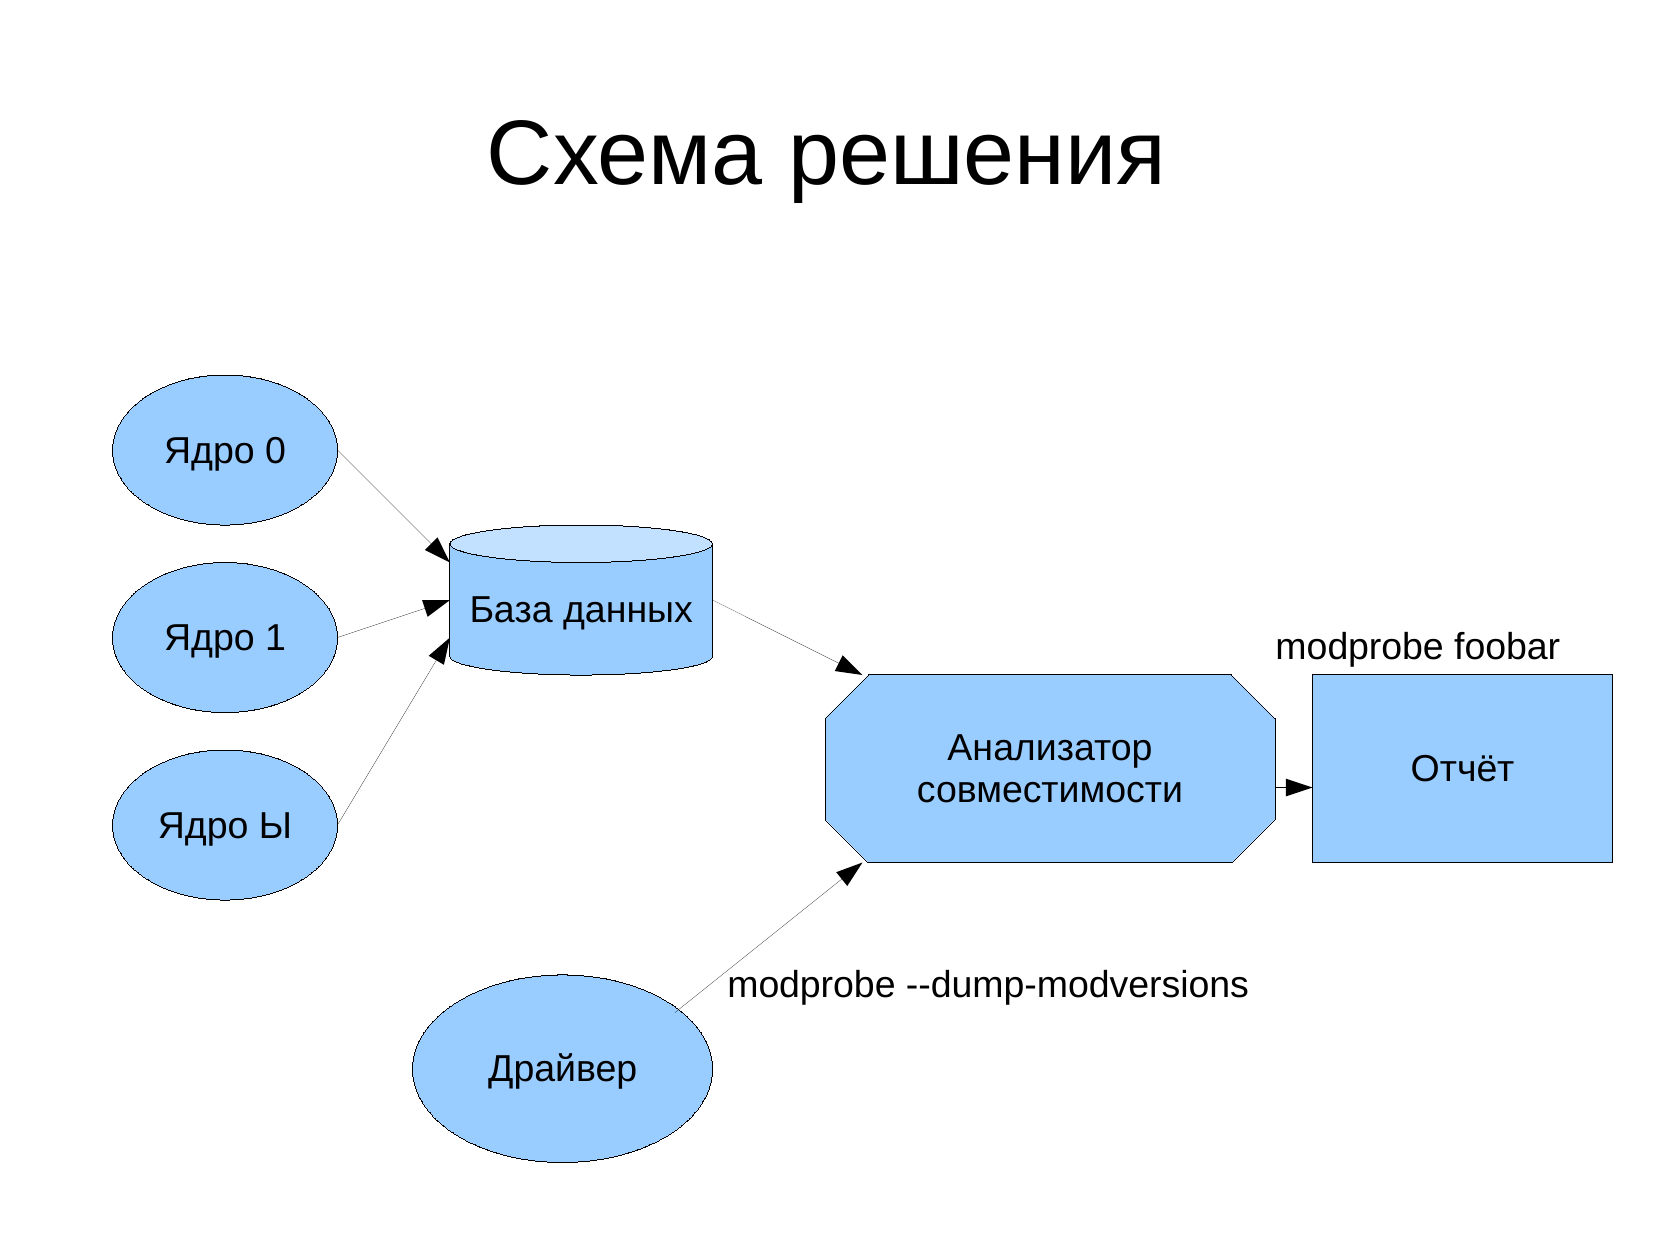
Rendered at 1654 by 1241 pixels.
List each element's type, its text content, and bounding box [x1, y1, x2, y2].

title Схема решения [82, 56, 1571, 250]
text_box Анализатор совместимости [825, 674, 1276, 863]
text_box Ядро 1 [112, 562, 338, 713]
text_box Ядро Ы [112, 750, 338, 901]
text_box modprobe foobar [1260, 618, 1576, 676]
text_box Ядро 0 [112, 375, 338, 526]
list [82, 290, 1571, 1109]
text_box Драйвер [412, 974, 713, 1163]
text_box База данных [449, 544, 713, 676]
text_box Отчёт [1312, 674, 1613, 863]
text_box modprobe --dump-modversions [712, 955, 1388, 1013]
